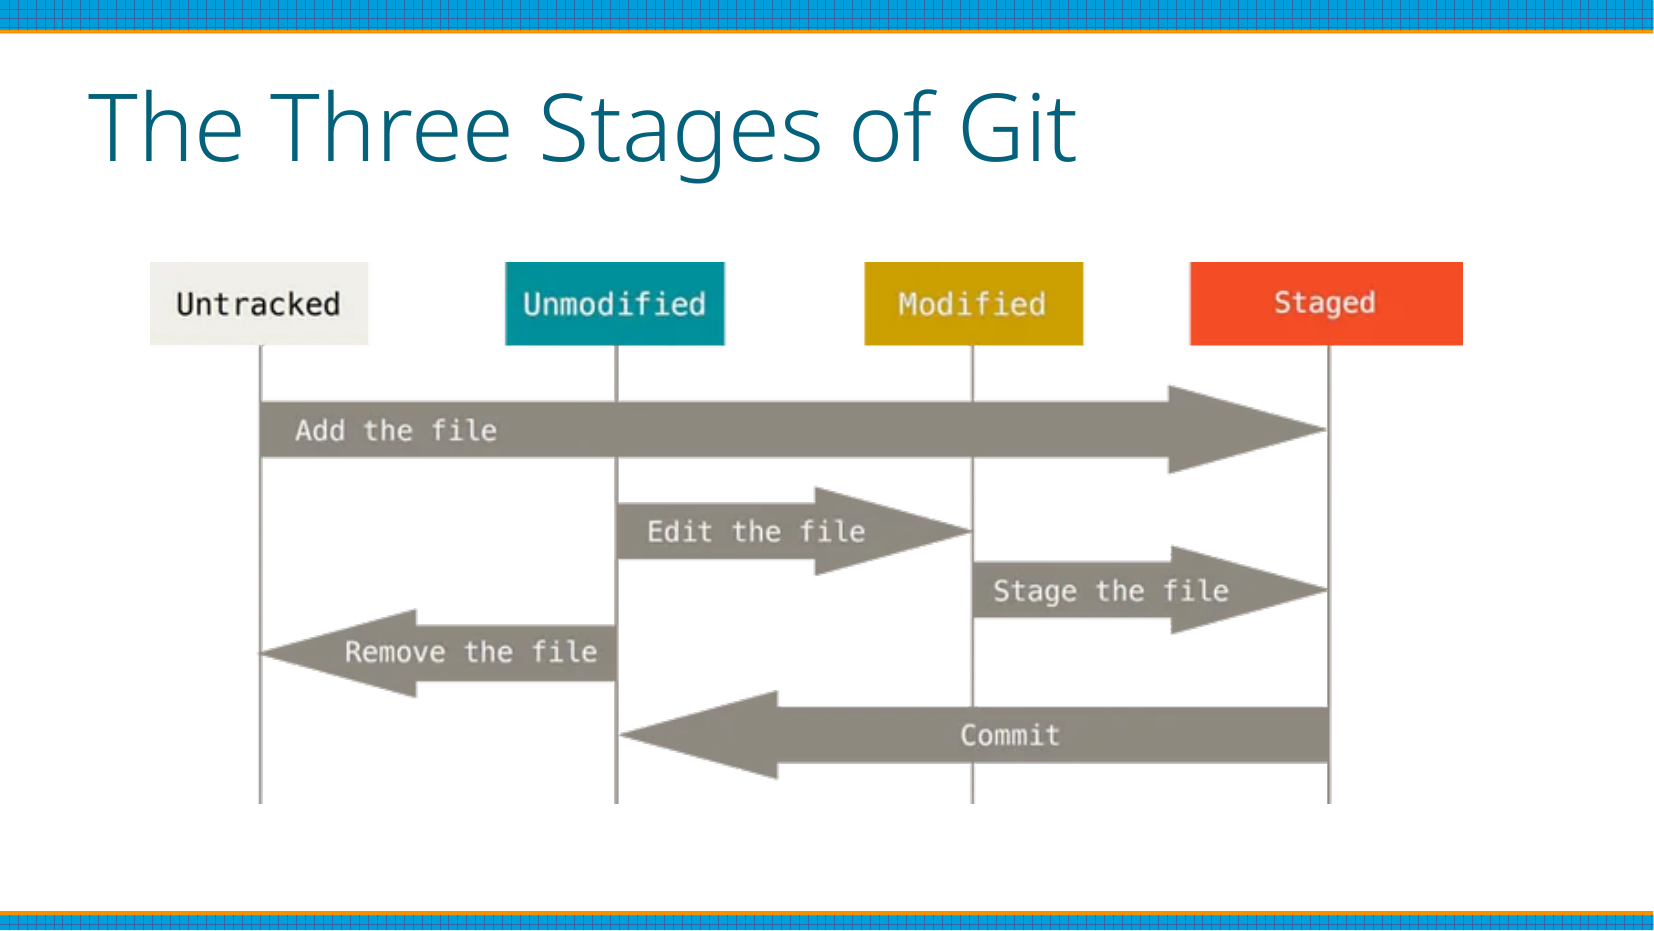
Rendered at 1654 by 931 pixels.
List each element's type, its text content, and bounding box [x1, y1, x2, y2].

title The Three Stages of Git [88, 44, 1565, 207]
picture [150, 262, 1463, 804]
